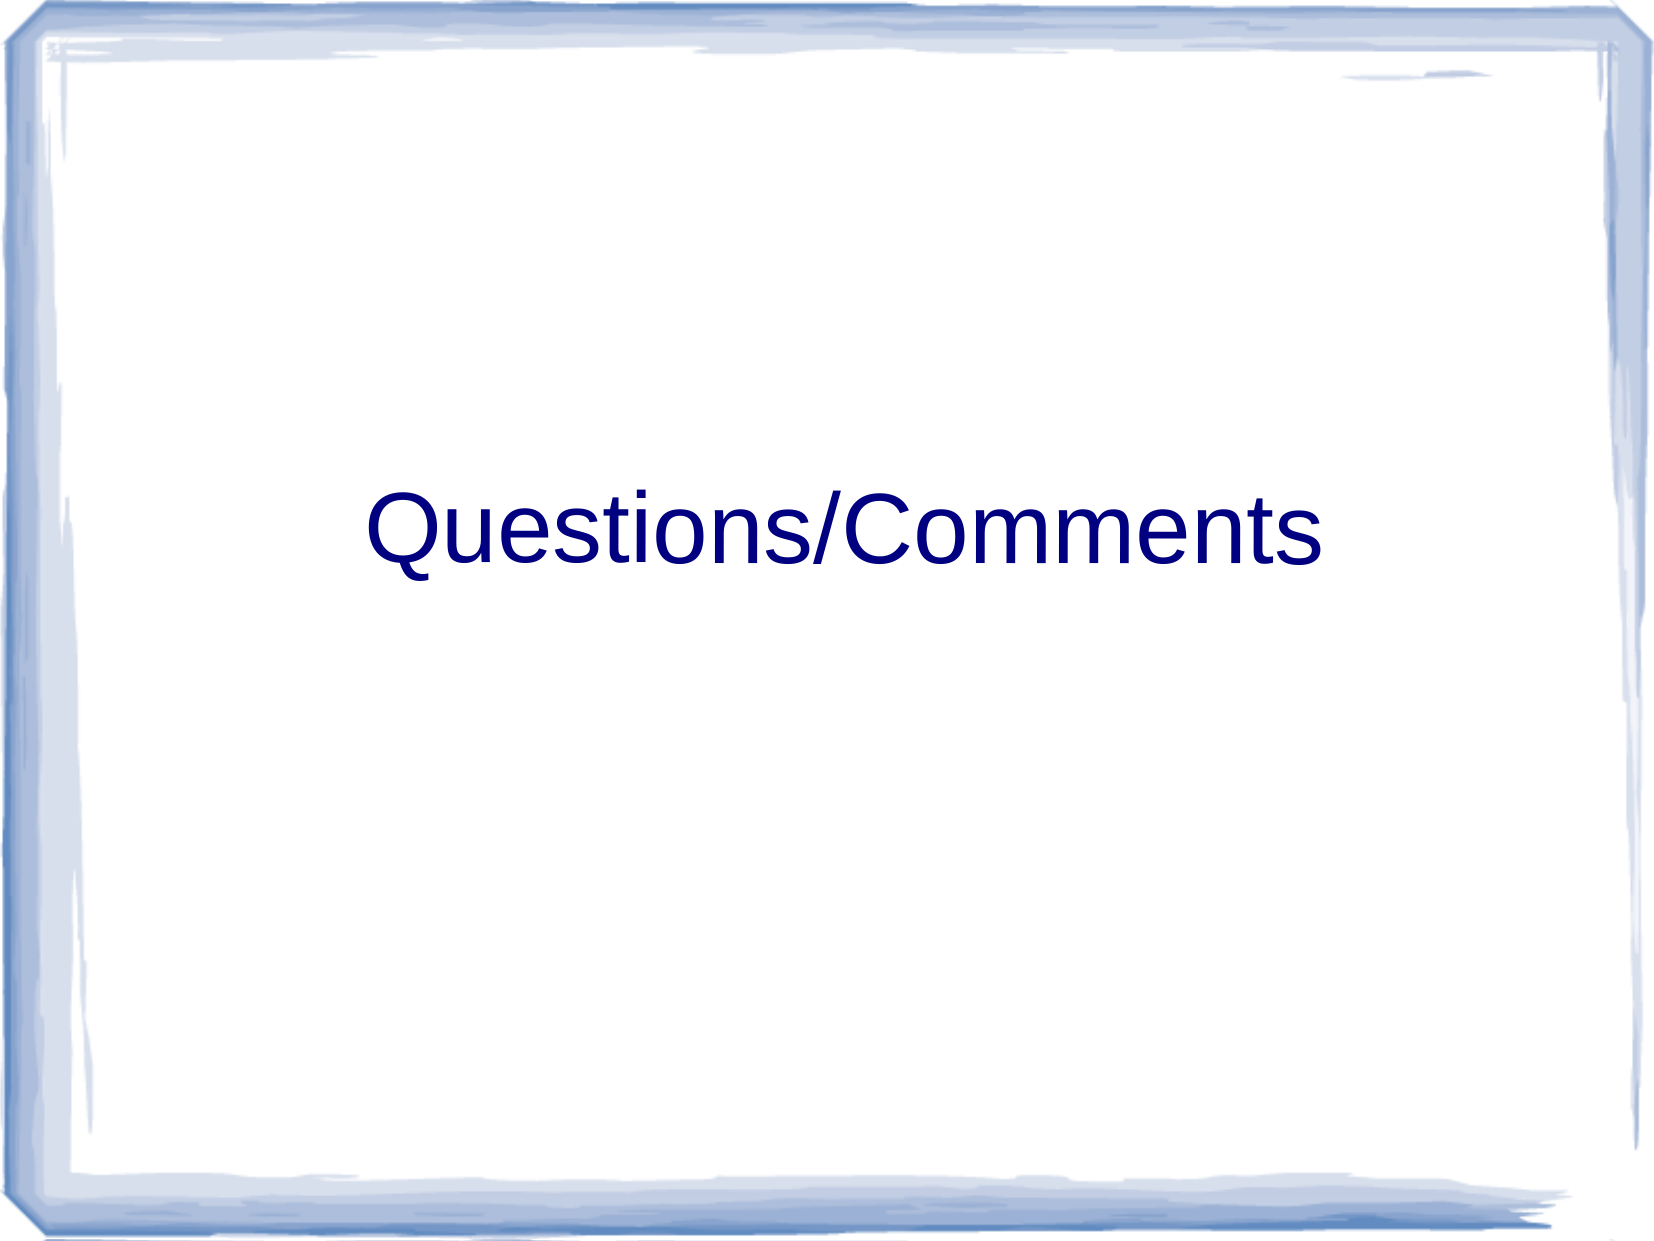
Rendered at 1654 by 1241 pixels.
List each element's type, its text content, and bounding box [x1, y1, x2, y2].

picture [0, 0, 1654, 1241]
list Questions/Comments [117, 262, 1572, 946]
